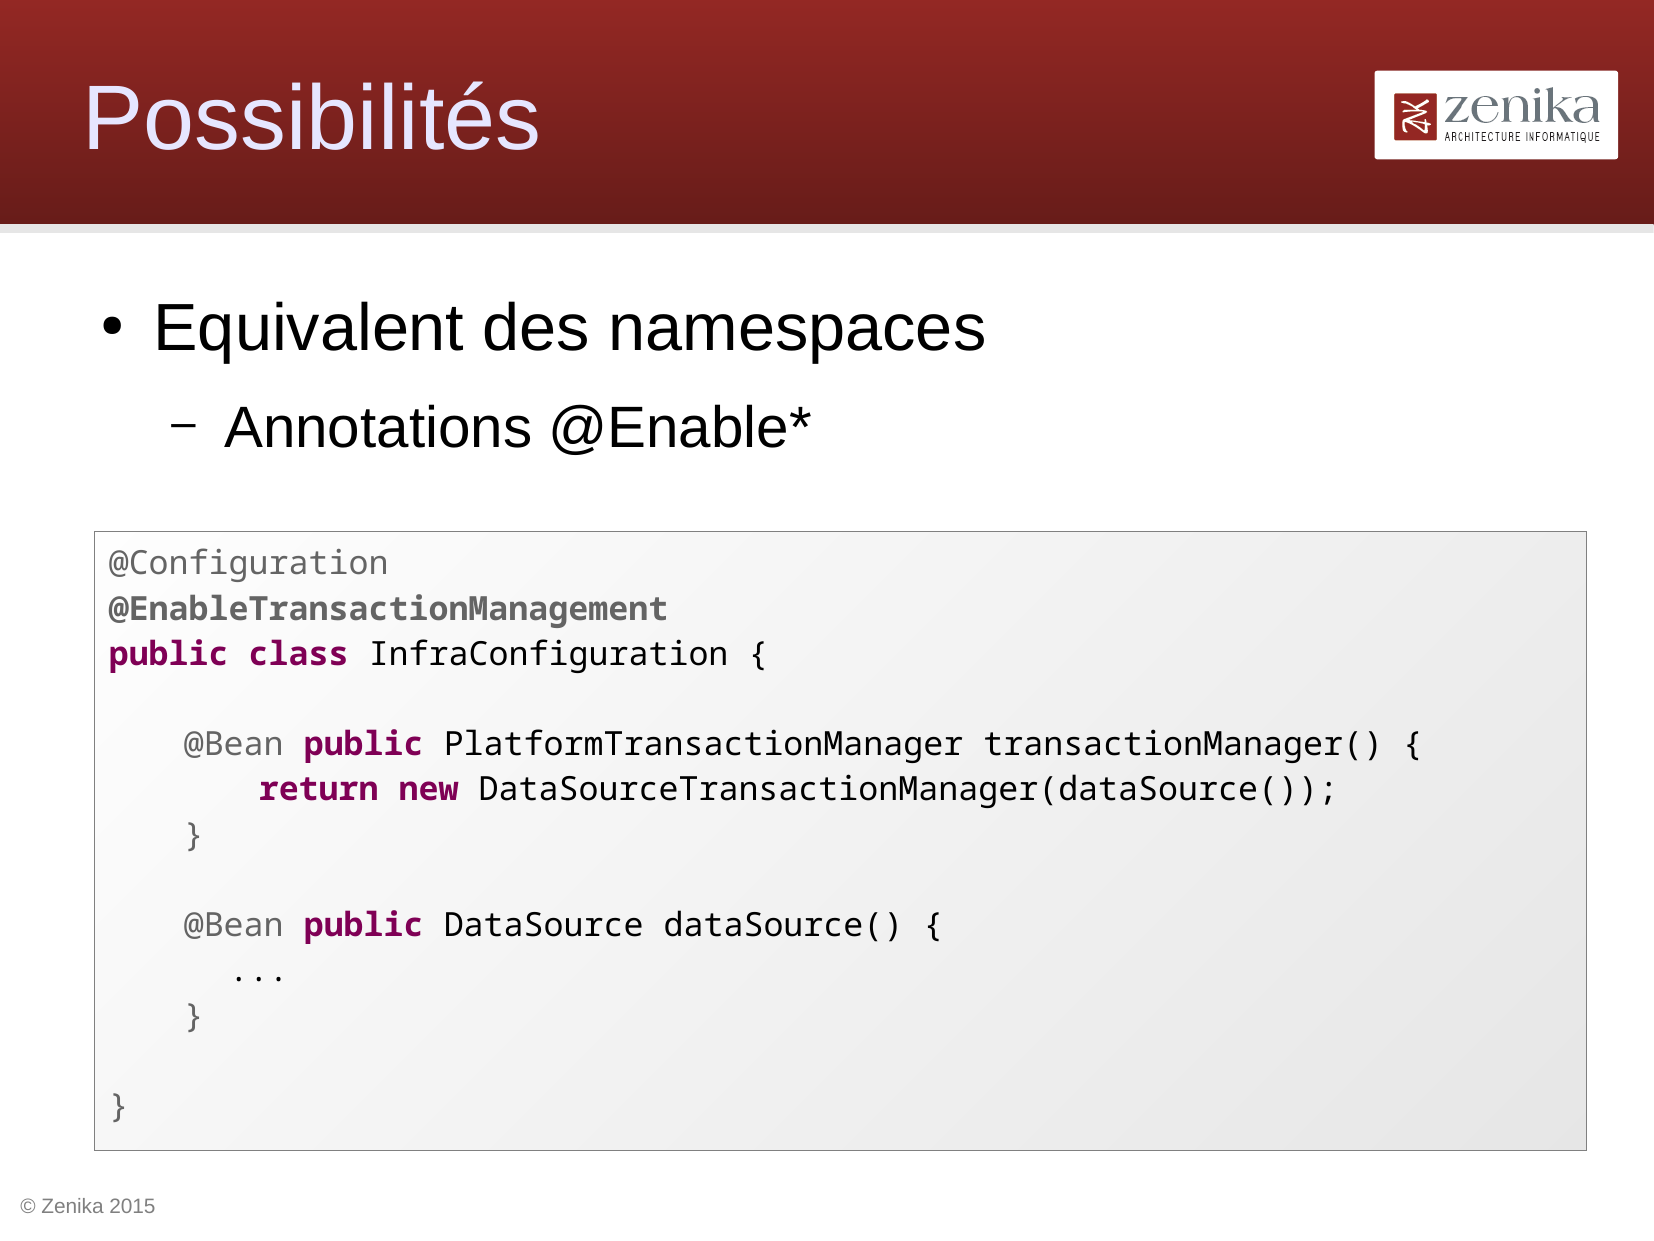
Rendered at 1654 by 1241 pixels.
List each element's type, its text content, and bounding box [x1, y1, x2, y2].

title Possibilités [82, 13, 1571, 222]
text_box @Configuration @EnableTransactionManagement public class InfraConfiguration { @Bean public PlatformTransactionManager transactionManager() { return new DataSourceTransactionManager(dataSource()); } @Bean public DataSource dataSource() { ... } } [94, 531, 1587, 1151]
picture [1571, 82, 1600, 149]
list Equivalent des namespaces Annotations @Enable* [82, 290, 1538, 1010]
